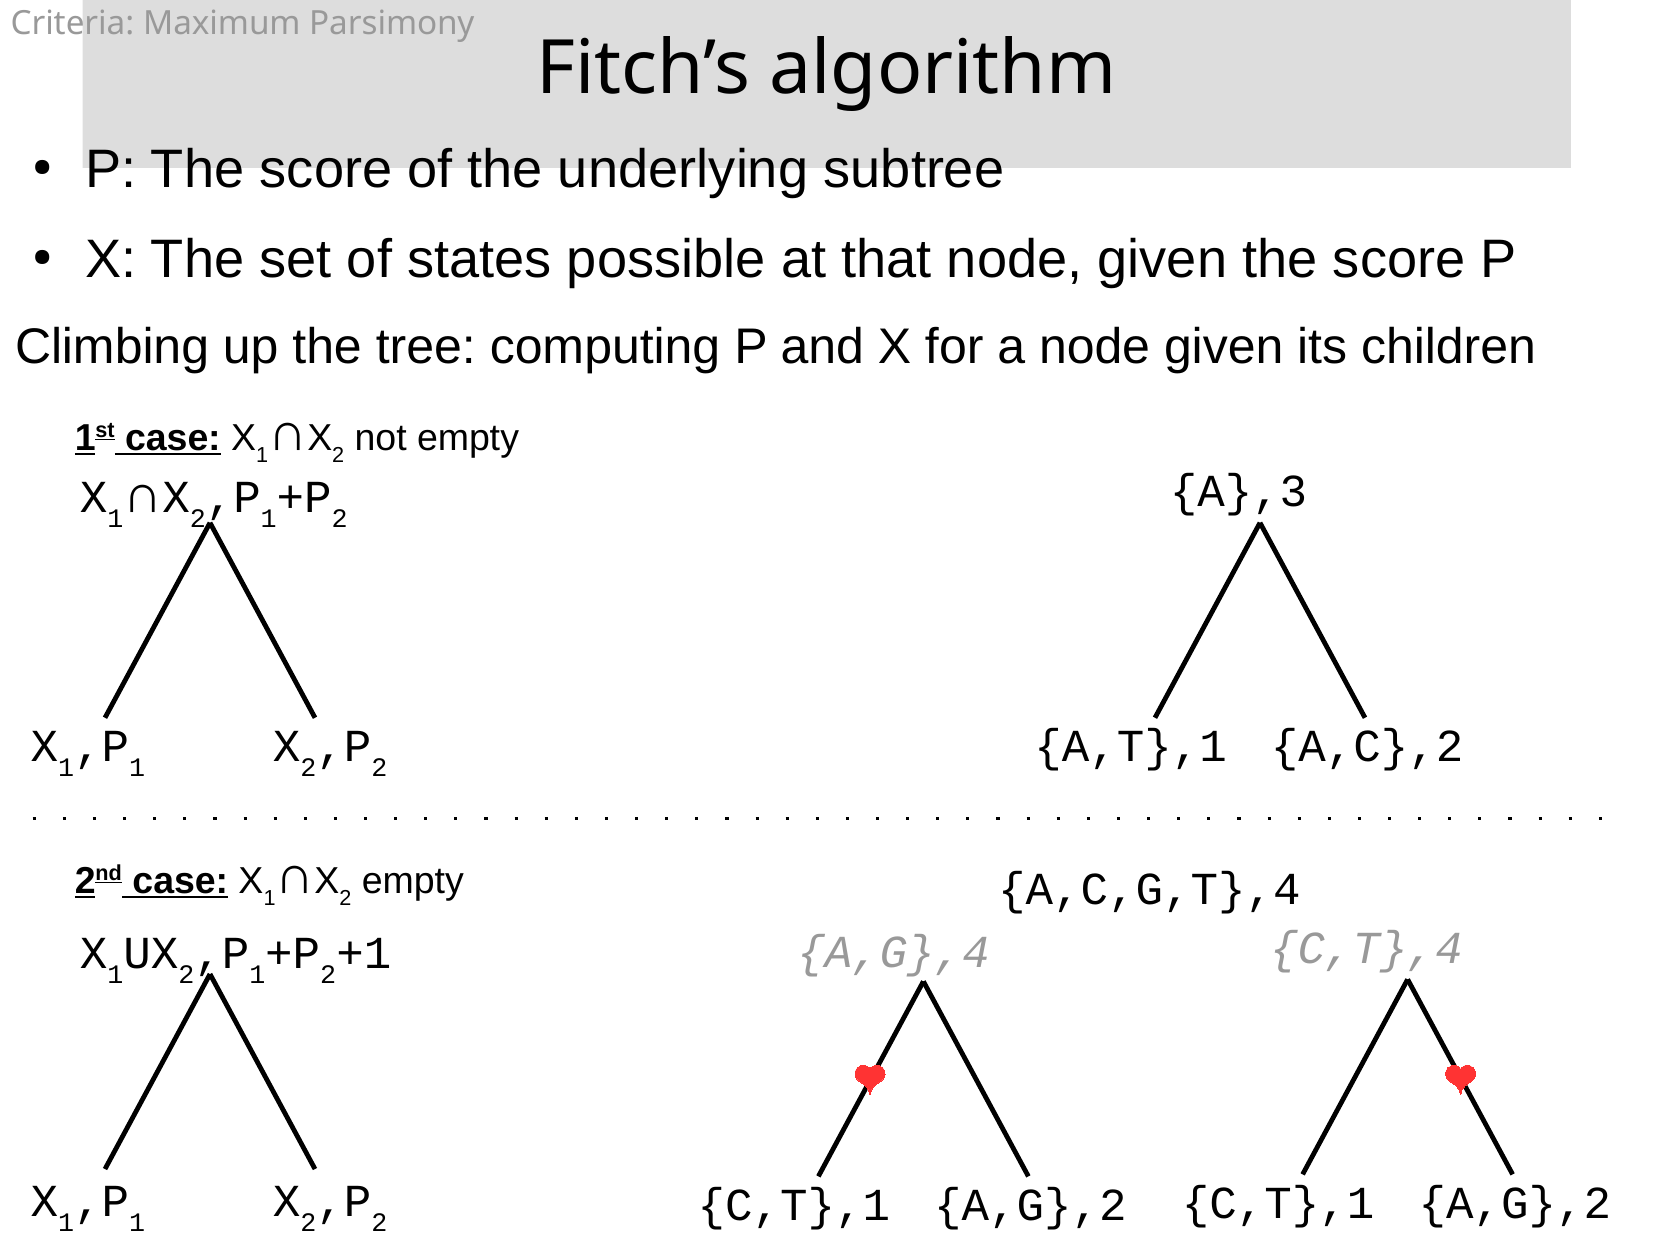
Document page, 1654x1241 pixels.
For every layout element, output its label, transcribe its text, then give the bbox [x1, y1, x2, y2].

text_box {A,C,G,T},4 [983, 858, 1321, 921]
text_box 2nd case: X1∩X2 empty [60, 837, 556, 918]
text_box {A},3 [1155, 461, 1336, 523]
list P: The score of the underlying subtree X: The set of states possible at that node, given the score P Climbing up the tree: computing P and X for a node given its children [15, 138, 1651, 462]
text_box [855, 1065, 886, 1095]
text_box {A,T},1 [1019, 716, 1256, 781]
text_box X1∩X2,P1+P2 [64, 456, 410, 547]
title Fitch’s algorithm [82, 0, 1571, 138]
text_box X1,P1 [15, 1171, 166, 1241]
text_box {A,G},2 [919, 1174, 1168, 1239]
text_box X1UX2,P1+P2+1 [64, 923, 410, 1002]
text_box X2,P2 [258, 716, 408, 792]
text_box {A,C},2 [1256, 716, 1505, 781]
text_box {C,T},1 [682, 1174, 919, 1239]
text_box {A,G},2 [1403, 1172, 1652, 1237]
text_box [1445, 1065, 1476, 1095]
text_box 1st case: X1∩X2 not empty [60, 394, 556, 475]
text_box X2,P2 [258, 1171, 408, 1241]
text_box {C,T},1 [1167, 1172, 1403, 1237]
text_box Criteria: Maximum Parsimony [10, 0, 513, 73]
text_box X1,P1 [15, 716, 166, 792]
text_box {A,G},4 [782, 921, 1120, 984]
text_box {C,T},4 [1255, 918, 1593, 980]
